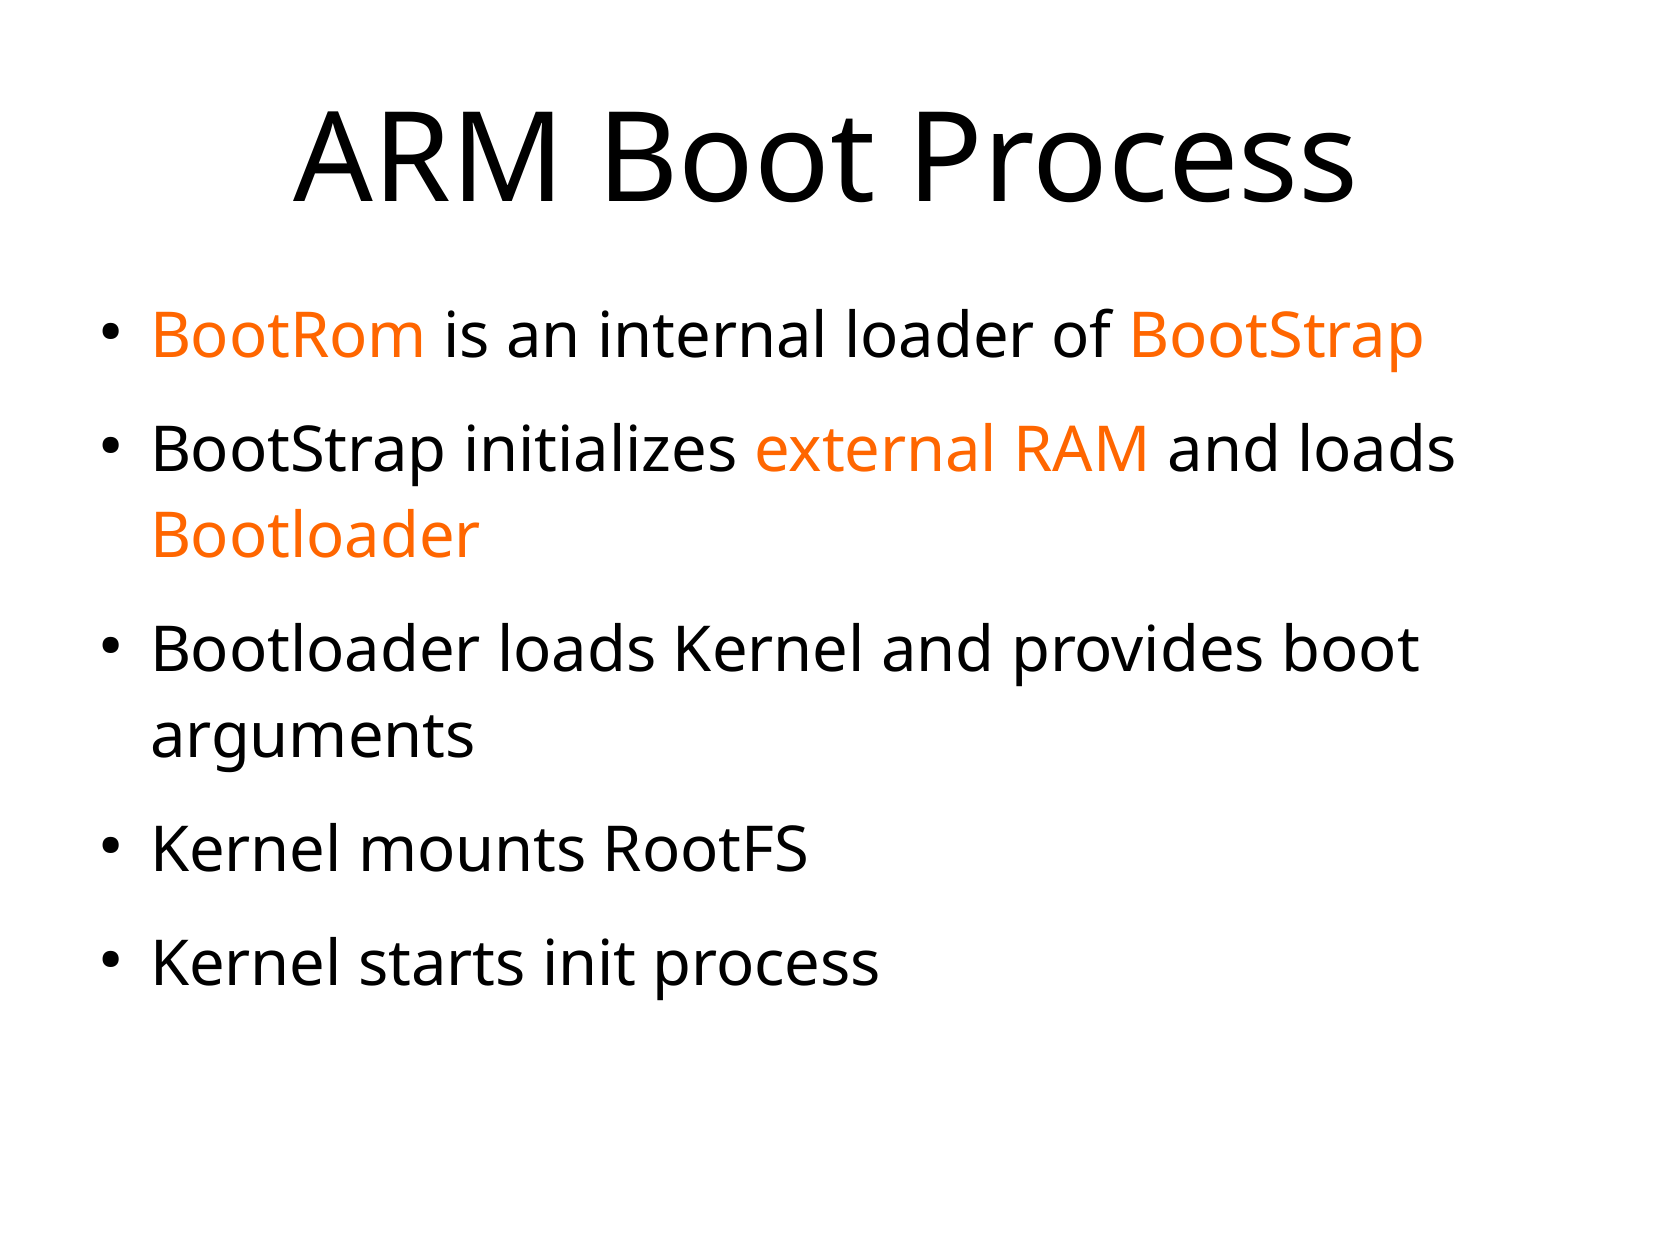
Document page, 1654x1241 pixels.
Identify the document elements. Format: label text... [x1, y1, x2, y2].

title ARM Boot Process [82, 49, 1571, 257]
list BootRom is an internal loader of BootStrap BootStrap initializes external RAM and loads Bootloader Bootloader loads Kernel and provides boot arguments Kernel mounts RootFS Kernel starts init process [82, 290, 1571, 1010]
